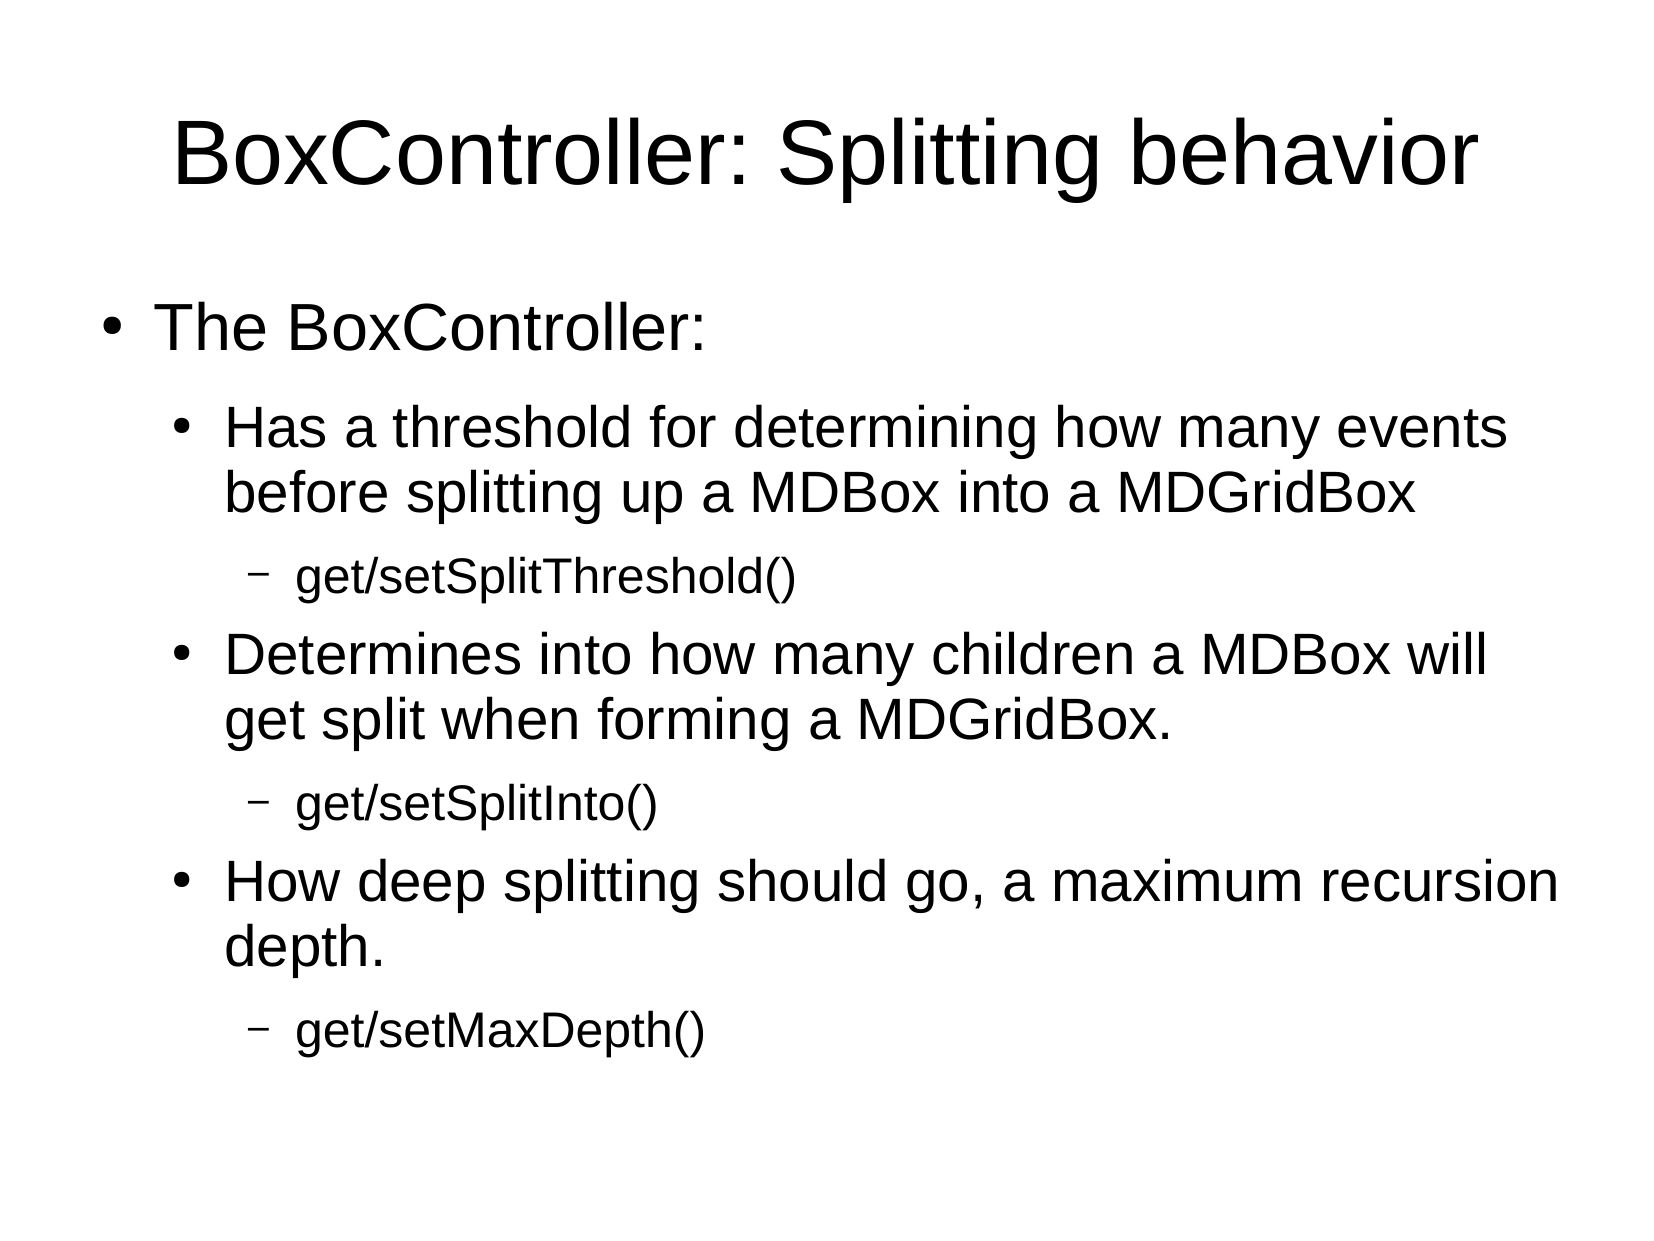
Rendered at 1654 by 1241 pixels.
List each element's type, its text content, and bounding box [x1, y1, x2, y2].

title BoxController: Splitting behavior [82, 49, 1571, 257]
list The BoxController: Has a threshold for determining how many events before splitting up a MDBox into a MDGridBox get/setSplitThreshold() Determines into how many children a MDBox will get split when forming a MDGridBox. get/setSplitInto() How deep splitting should go, a maximum recursion depth. get/setMaxDepth() [82, 290, 1571, 1109]
